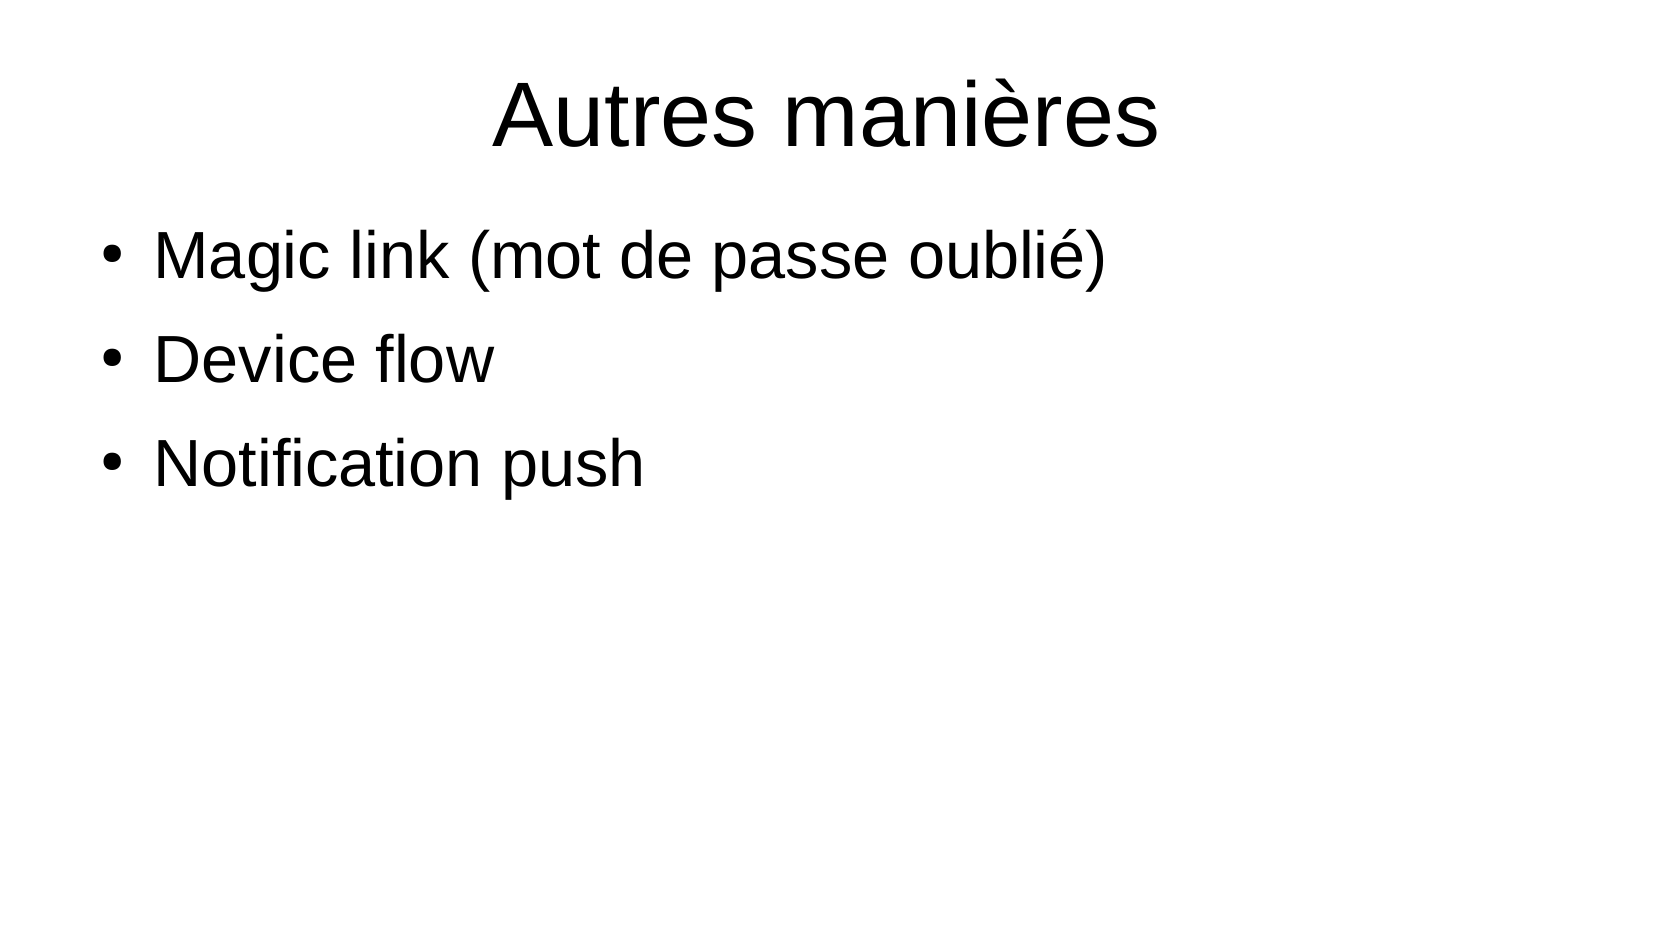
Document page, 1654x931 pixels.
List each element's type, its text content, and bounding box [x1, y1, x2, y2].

list Magic link (mot de passe oublié) Device flow Notification push [82, 217, 1571, 758]
title Autres manières [82, 37, 1571, 193]
